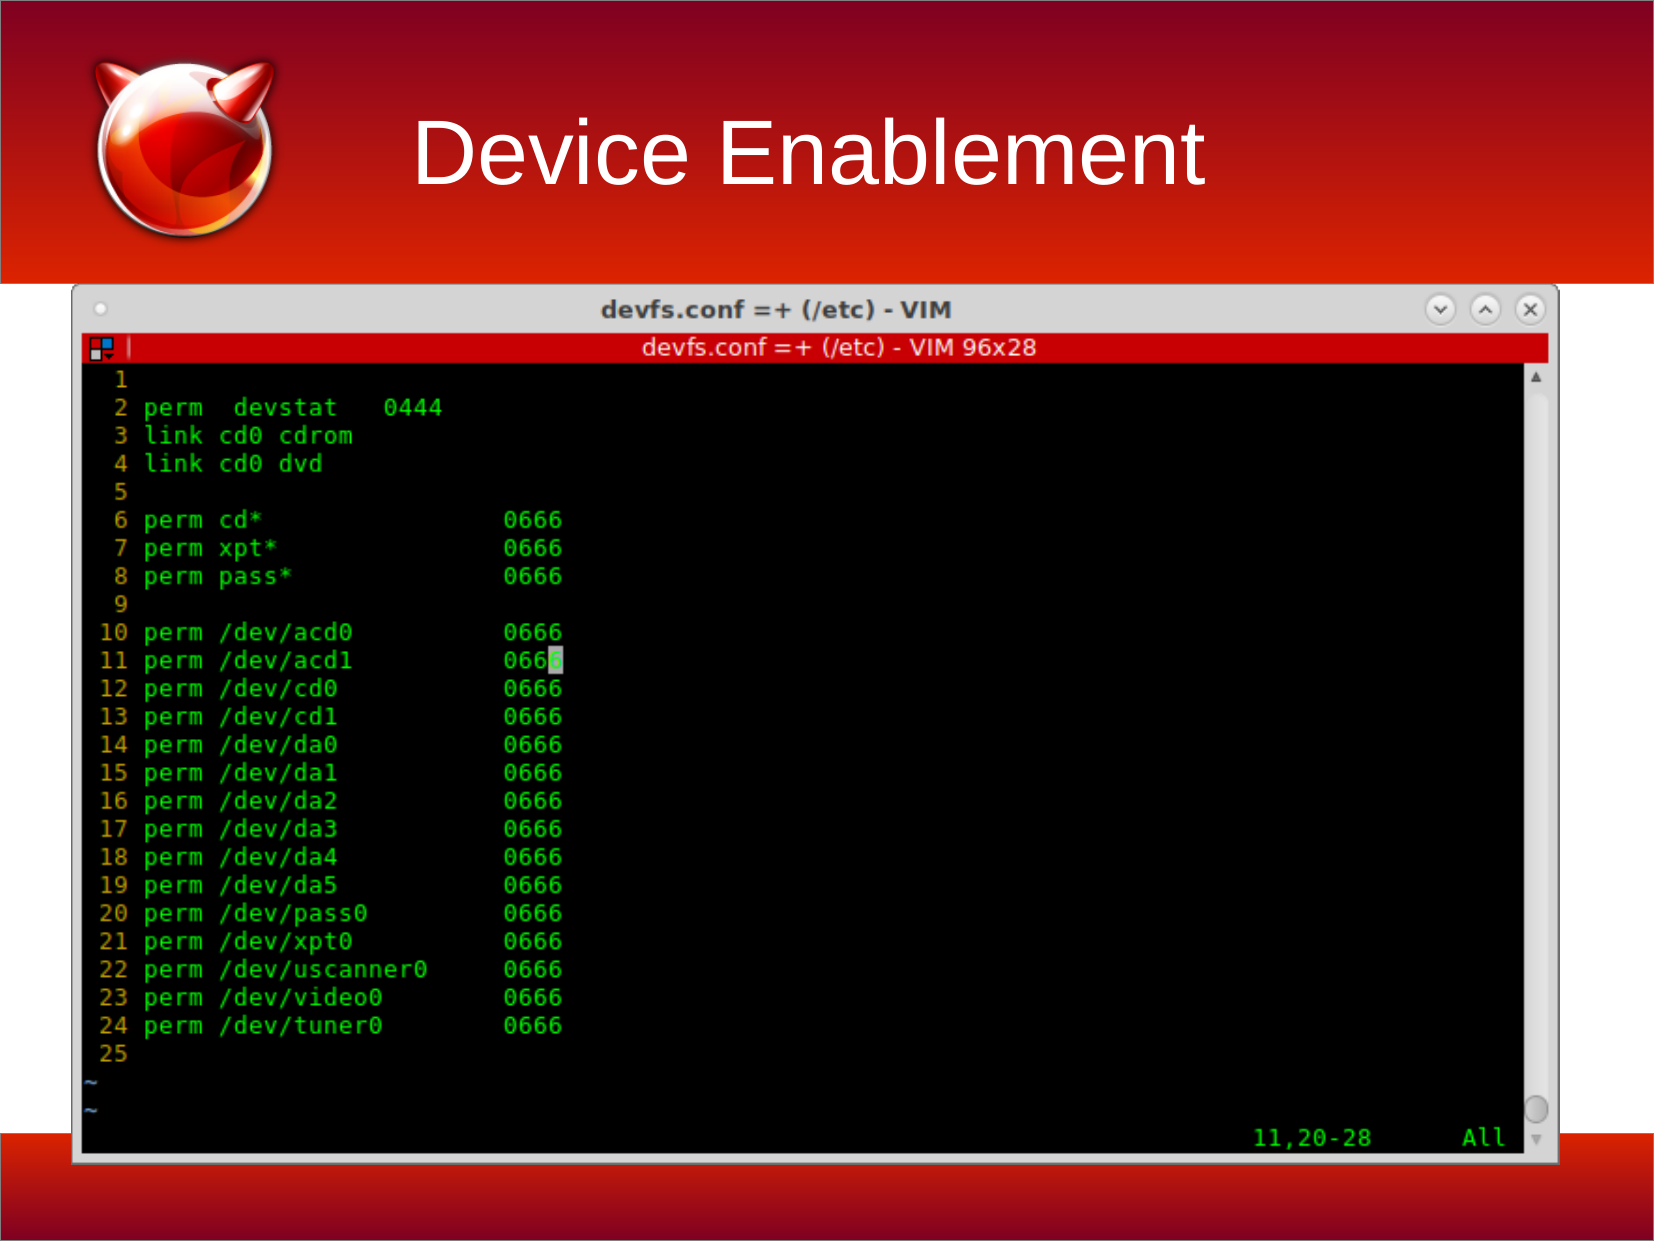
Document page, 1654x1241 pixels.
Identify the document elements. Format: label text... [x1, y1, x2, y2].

picture [71, 283, 1560, 1165]
title Device Enablement [82, 49, 1536, 257]
